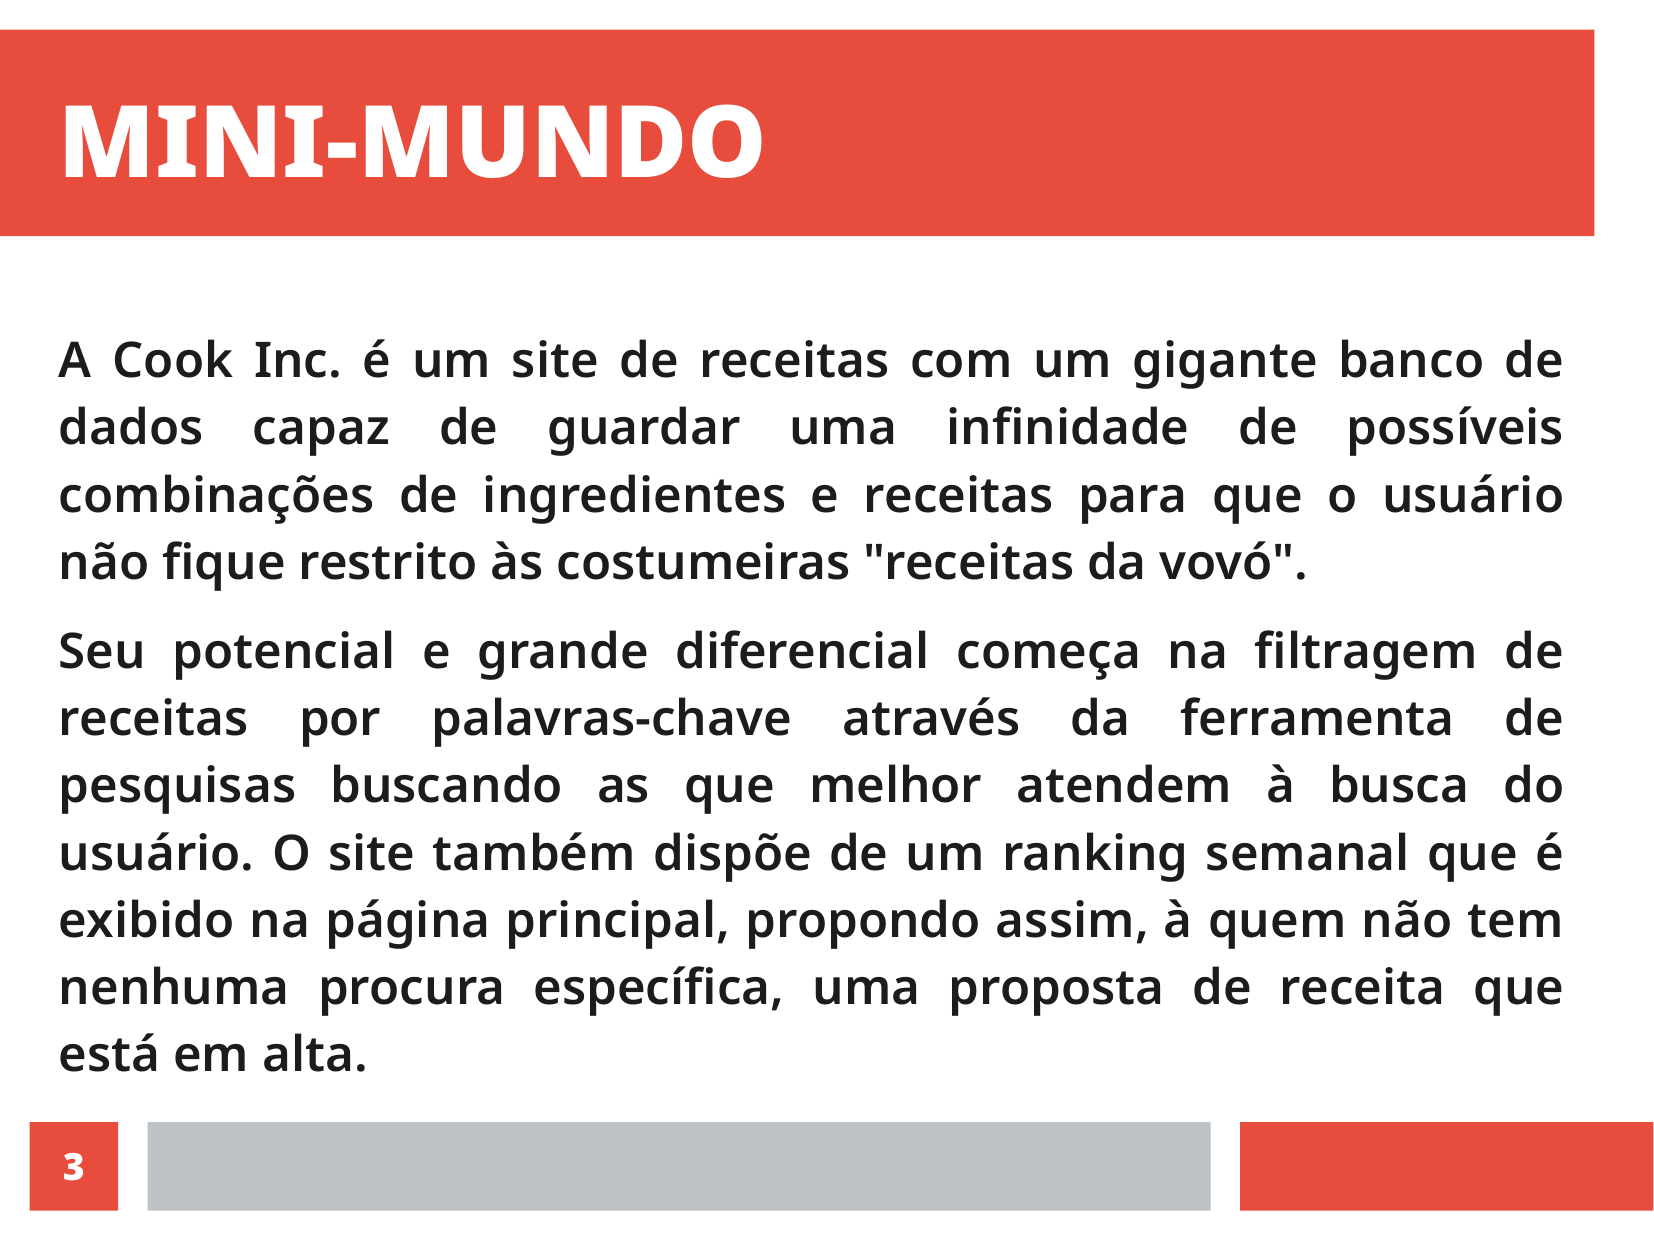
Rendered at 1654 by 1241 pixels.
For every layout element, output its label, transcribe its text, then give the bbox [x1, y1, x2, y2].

title MINI-MUNDO [59, 59, 1595, 207]
list A Cook Inc. é um site de receitas com um gigante banco de dados capaz de guardar uma infinidade de possíveis combinações de ingredientes e receitas para que o usuário não fique restrito às costumeiras "receitas da vovó". Seu potencial e grande diferencial começa na filtragem de receitas por palavras-chave através da ferramenta de pesquisas buscando as que melhor atendem à busca do usuário. O site também dispõe de um ranking semanal que é exibido na página principal, propondo assim, à quem não tem nenhuma procura específica, uma proposta de receita que está em alta. [59, 324, 1565, 1093]
